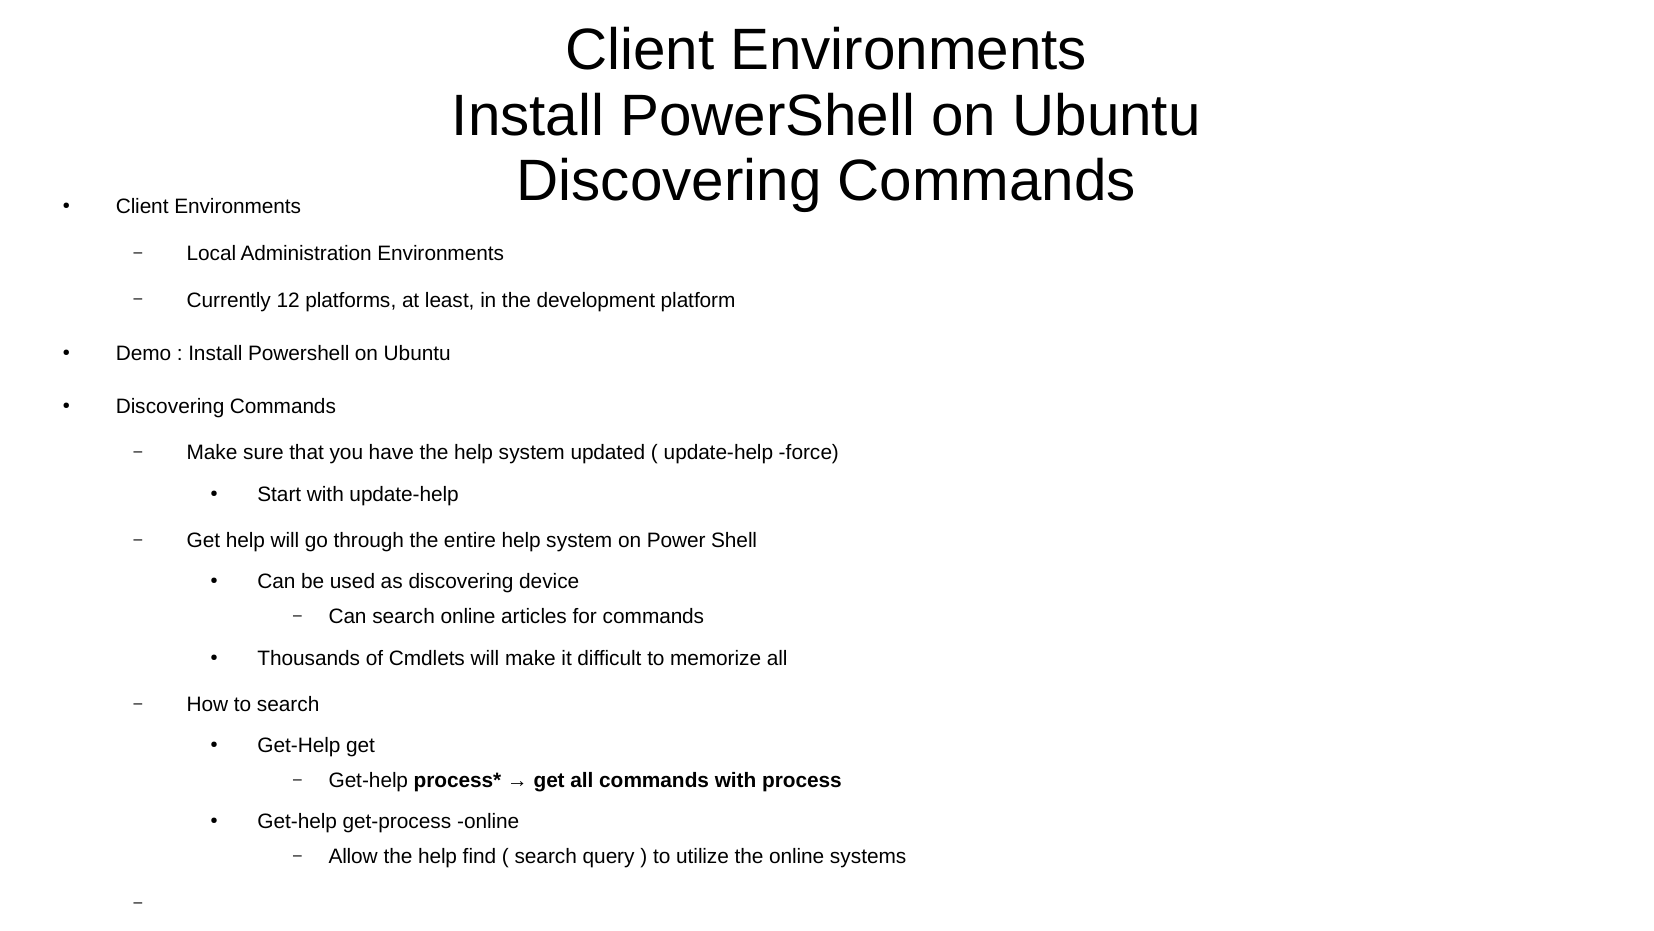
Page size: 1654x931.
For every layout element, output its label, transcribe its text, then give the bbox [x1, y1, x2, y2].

list Client Environments Local Administration Environments Currently 12 platforms, at least, in the development platform Demo : Install Powershell on Ubuntu Discovering Commands Make sure that you have the help system updated ( update-help -force) Start with update-help Get help will go through the entire help system on Power Shell Can be used as discovering device Can search online articles for commands Thousands of Cmdlets will make it difficult to memorize all How to search Get-Help get Get-help process* → get all commands with process Get-help get-process -online Allow the help find ( search query ) to utilize the online systems [45, 195, 1538, 893]
title Client Environments Install PowerShell on Ubuntu Discovering Commands [82, 32, 1571, 197]
